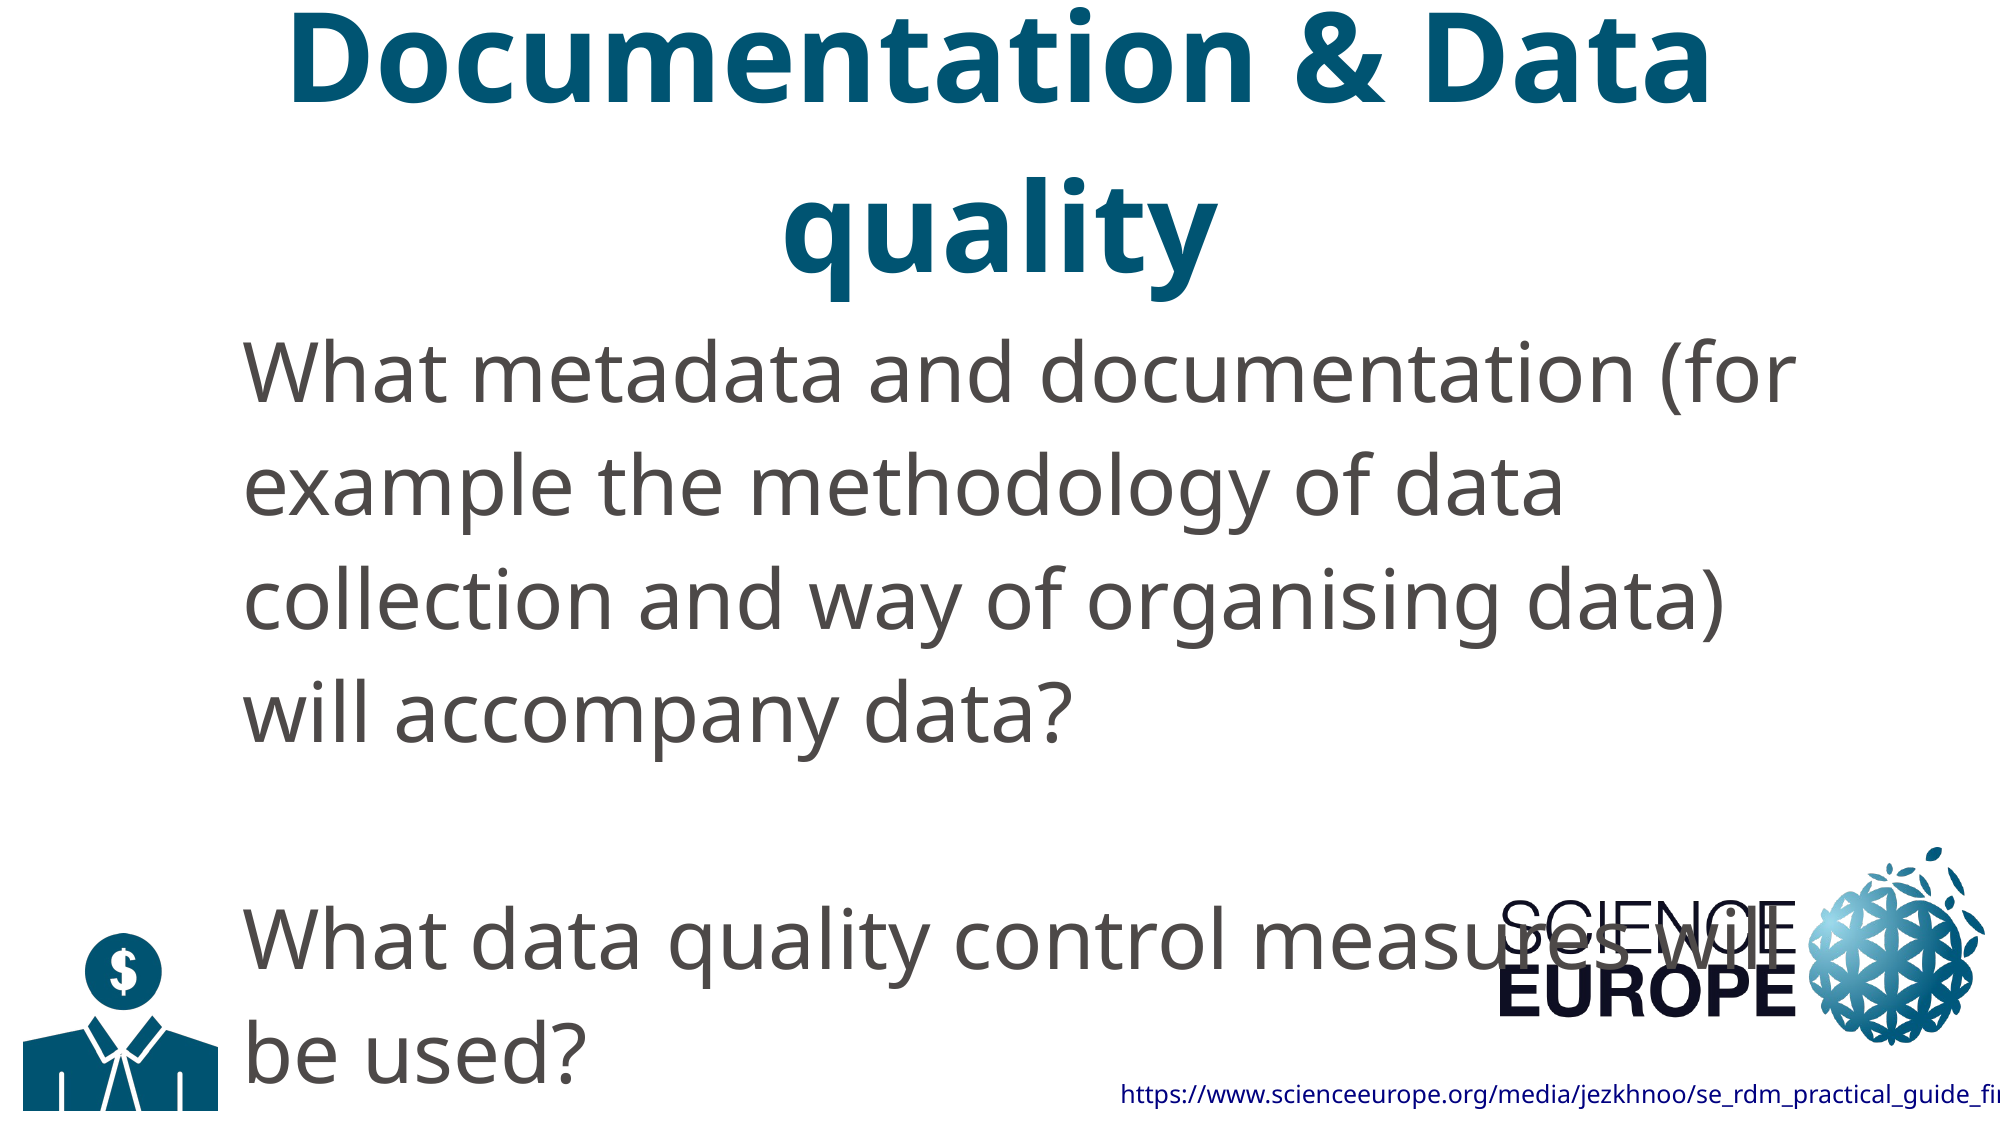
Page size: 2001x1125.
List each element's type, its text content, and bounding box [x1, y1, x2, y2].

picture [1500, 847, 1985, 1046]
text_box What metadata and documentation (for example the methodology of data collection and way of organising data) will accompany data? What data quality control measures will be used? [192, 305, 1837, 904]
picture [1943, 976, 1952, 989]
picture [1930, 995, 1942, 1009]
title Documentation & Data quality [100, 44, 1900, 233]
picture [60, 1072, 64, 1111]
text_box https://www.scienceeurope.org/media/jezkhnoo/se_rdm_practical_guide_final.pdf [1105, 1068, 1985, 1109]
picture [1961, 979, 1967, 986]
picture [111, 948, 136, 995]
picture [178, 1072, 182, 1111]
picture [23, 933, 218, 1111]
